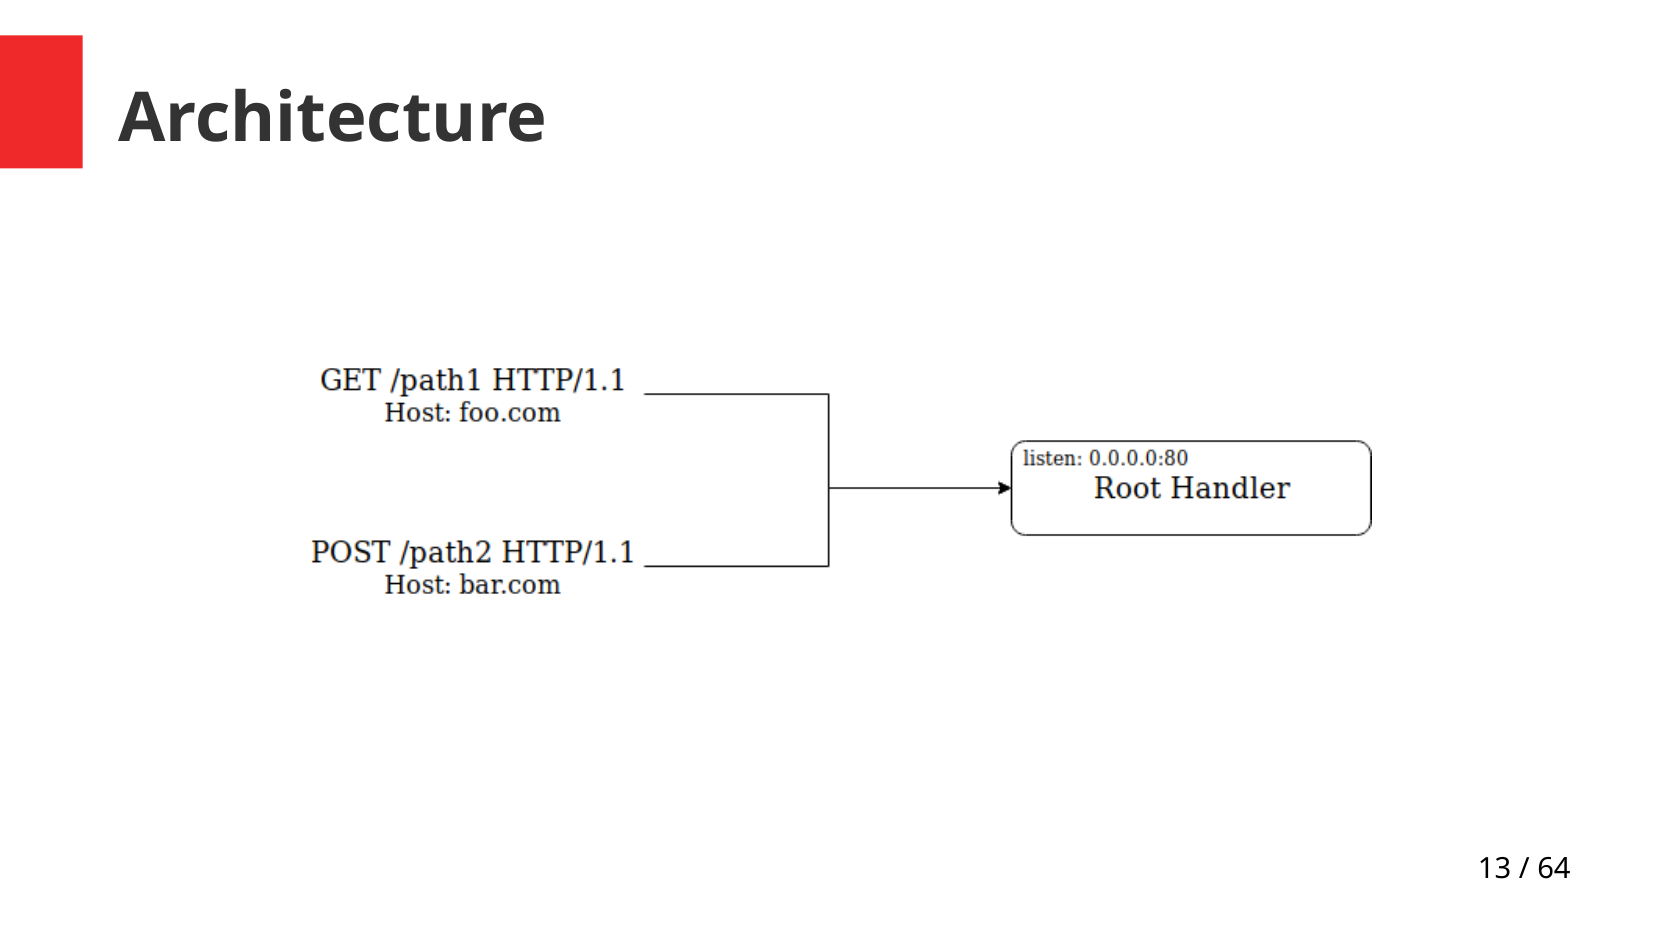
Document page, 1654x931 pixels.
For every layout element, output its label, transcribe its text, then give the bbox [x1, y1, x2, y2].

picture [300, 331, 1372, 631]
title Architecture [118, 37, 1571, 193]
